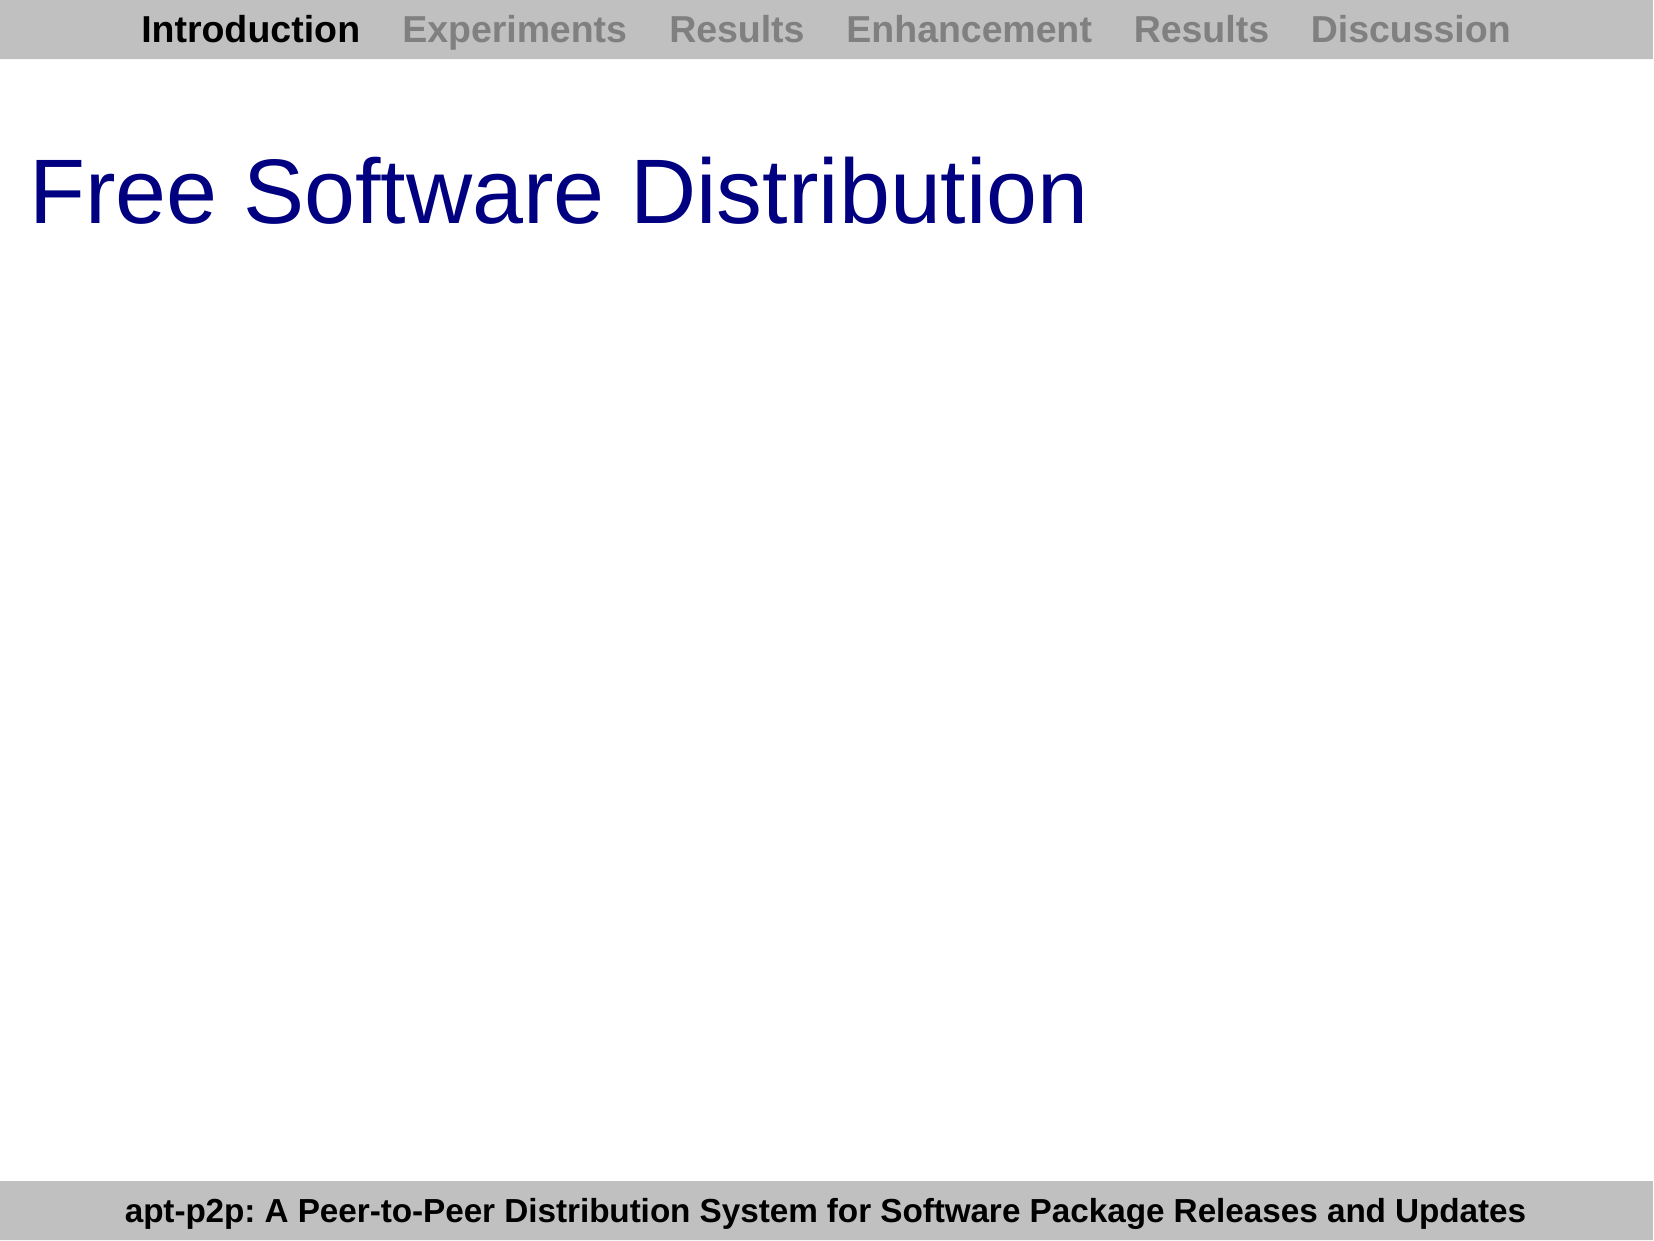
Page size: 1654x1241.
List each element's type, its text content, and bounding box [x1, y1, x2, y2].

title Free Software Distribution [29, 88, 1442, 296]
